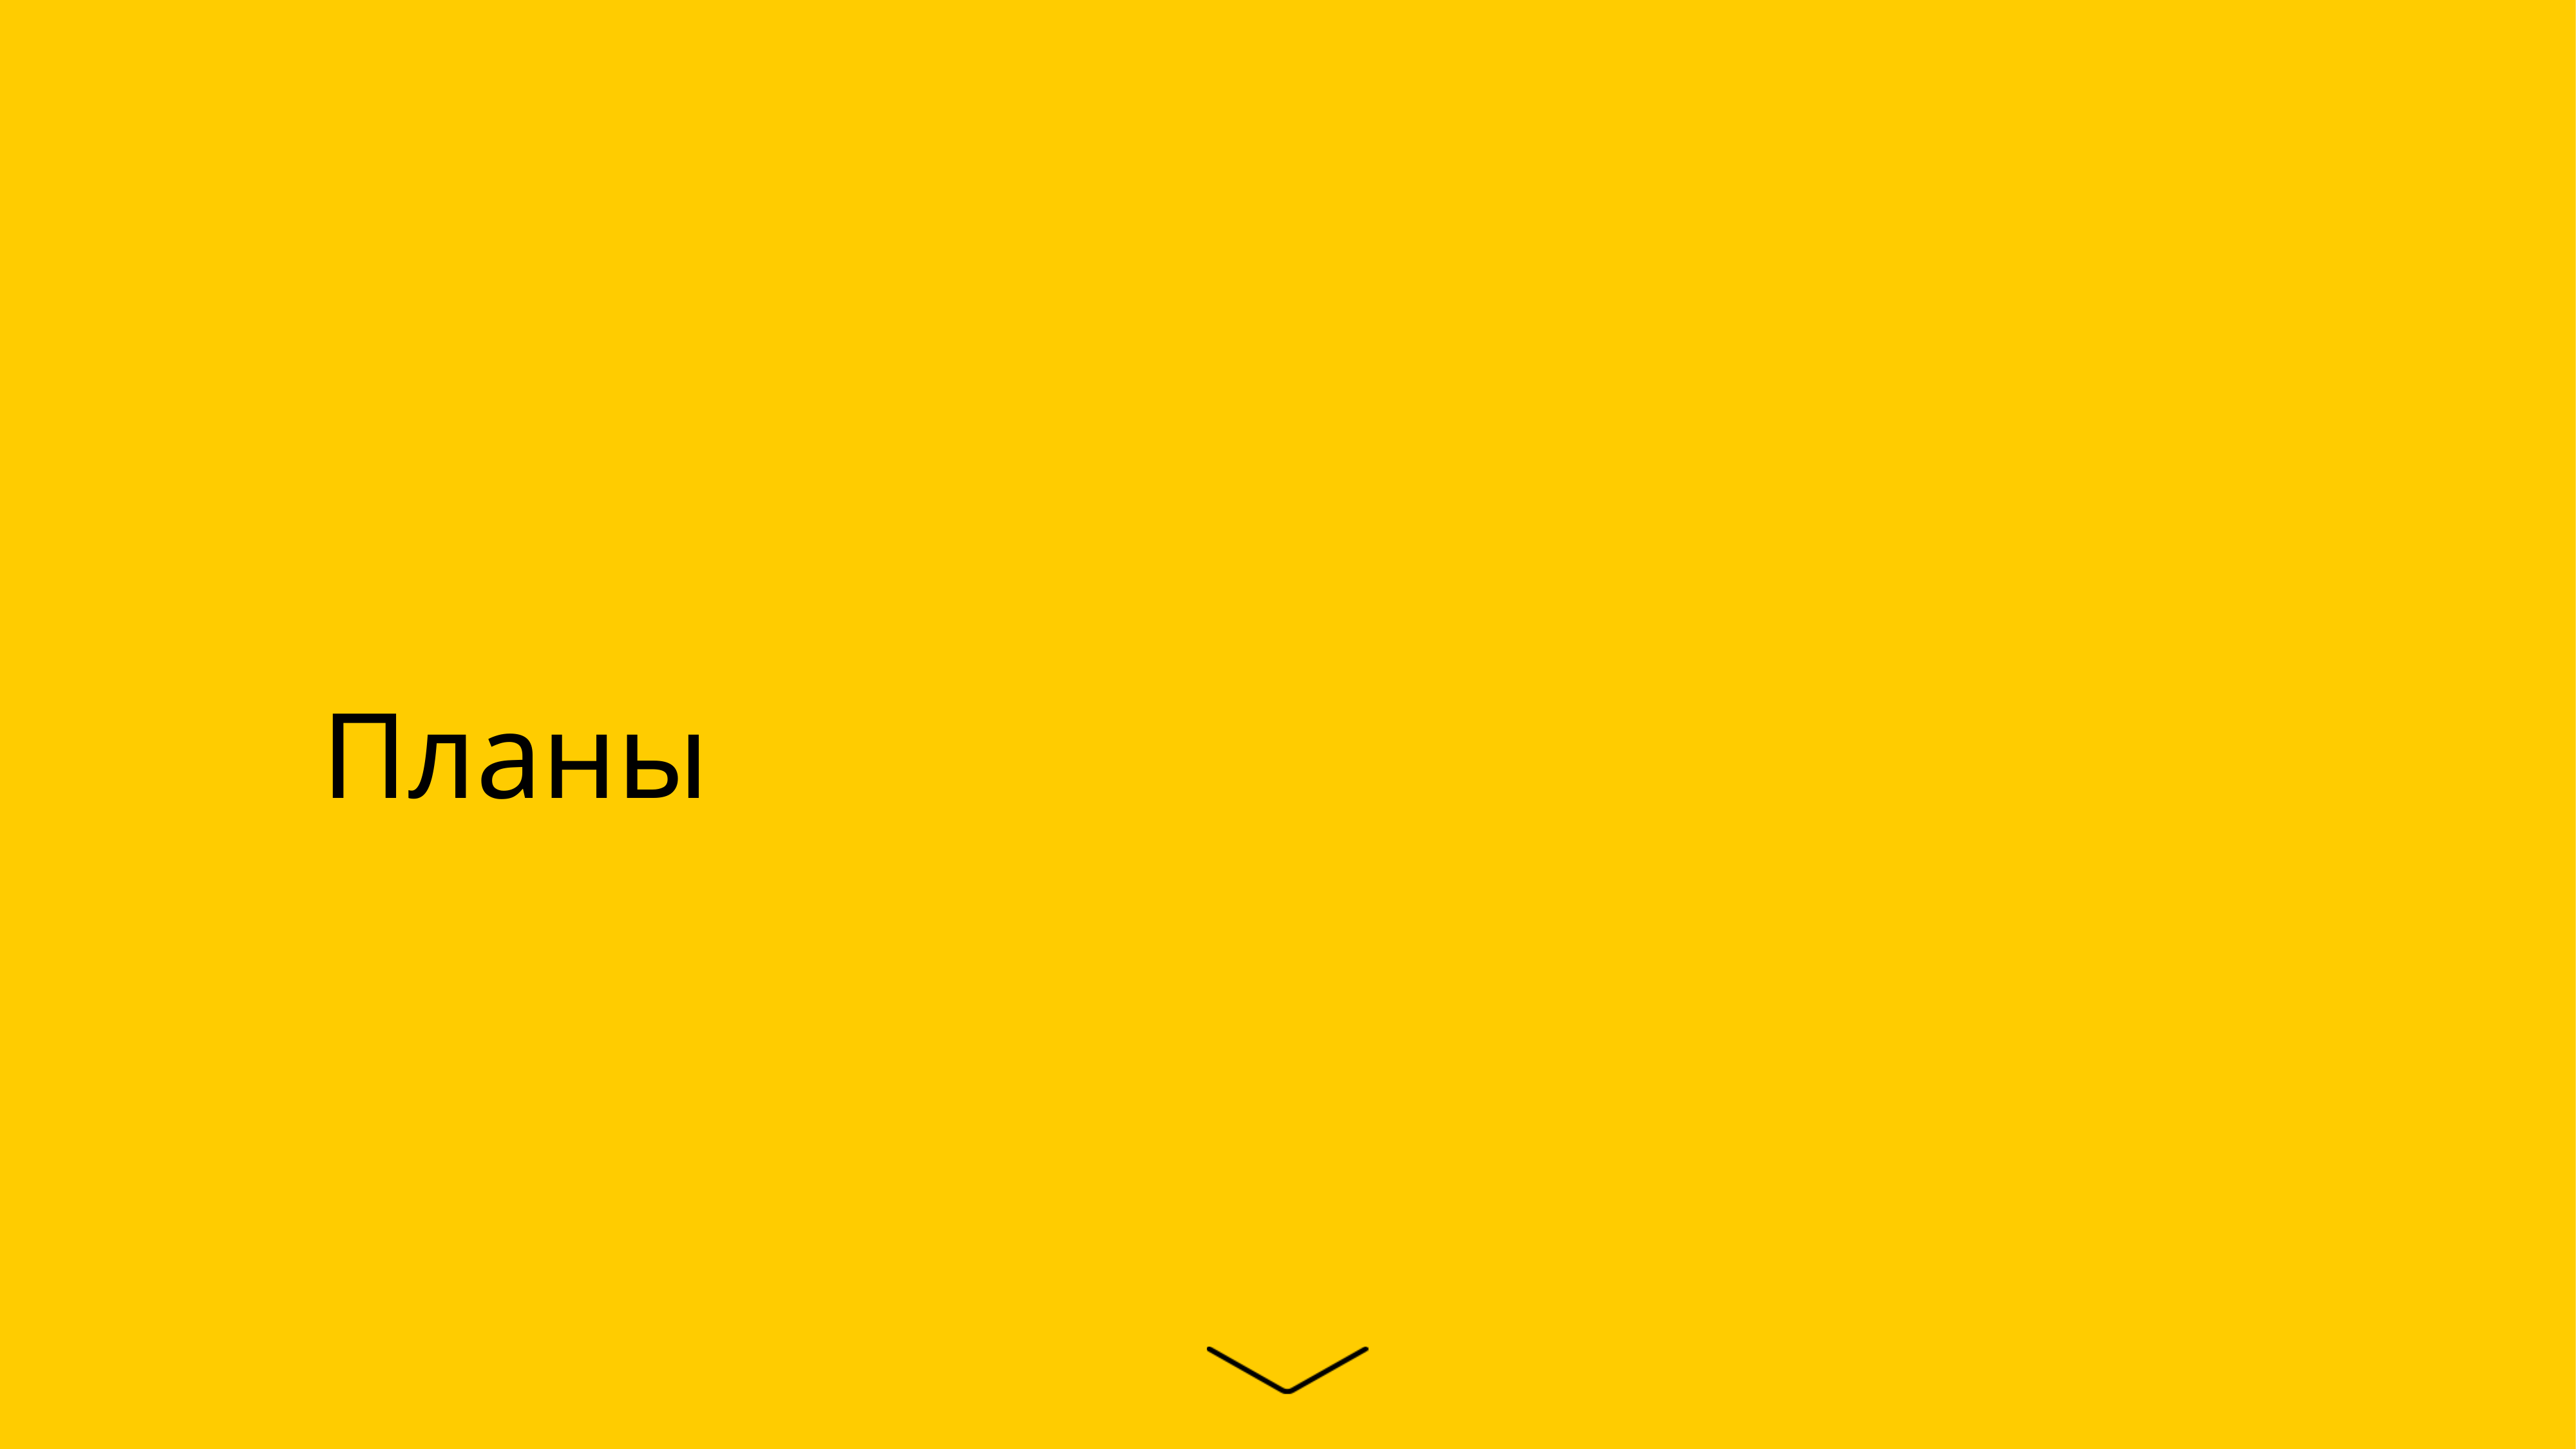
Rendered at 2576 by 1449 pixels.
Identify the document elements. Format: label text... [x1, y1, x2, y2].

picture [1207, 1347, 1368, 1396]
title Планы [321, 429, 2253, 1074]
